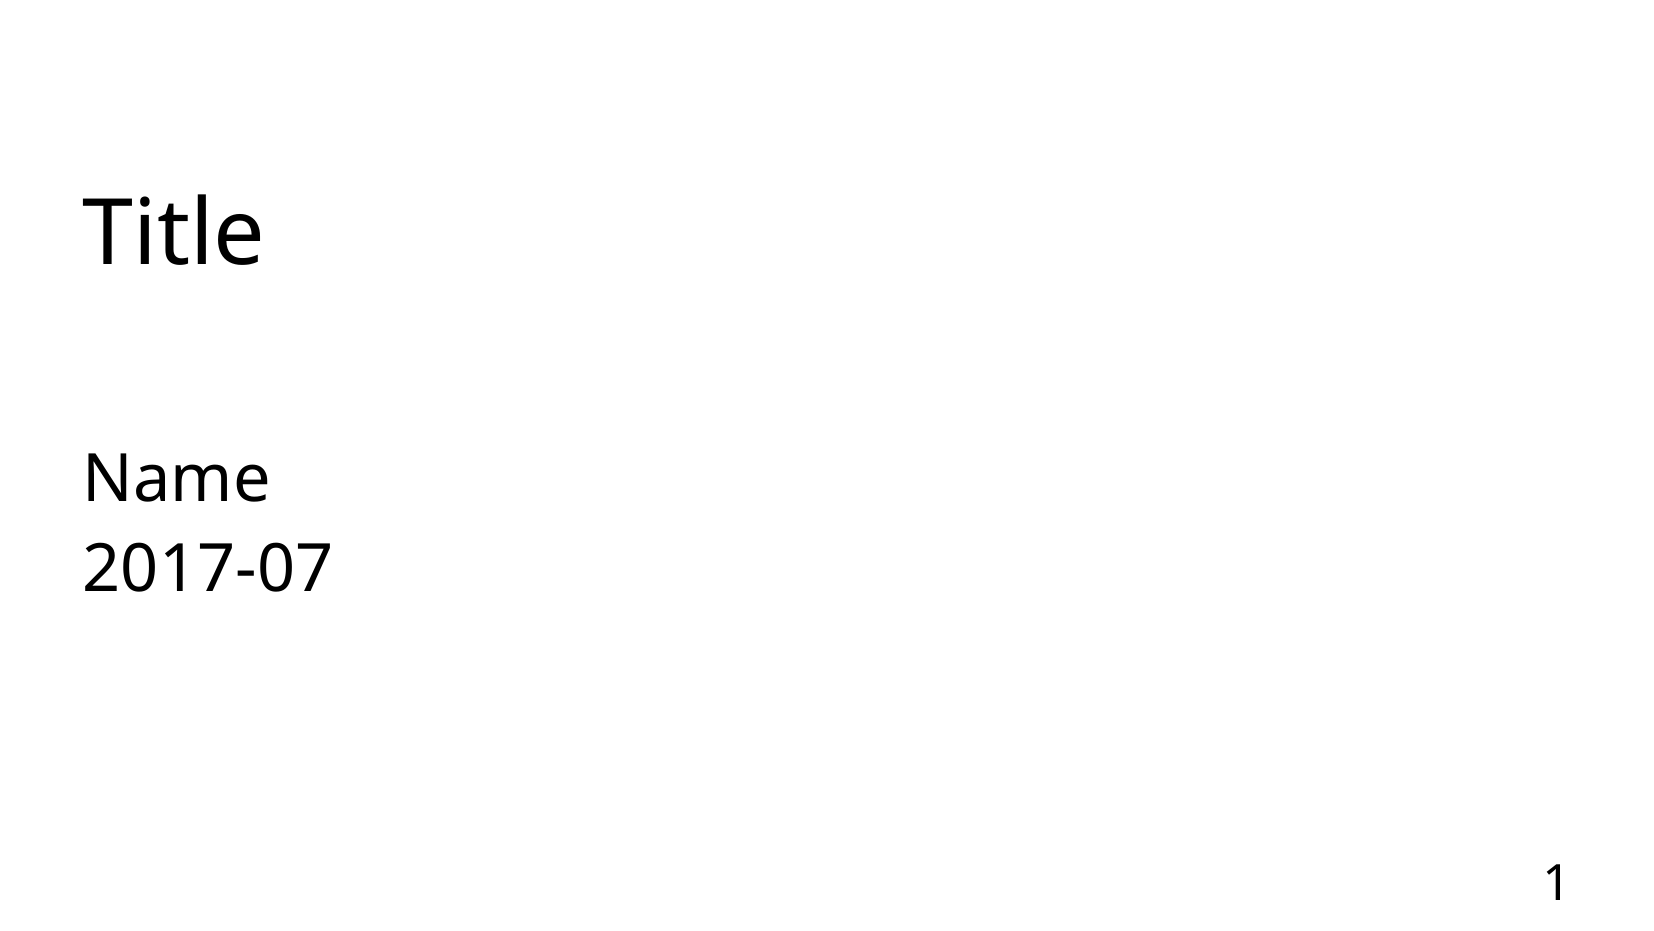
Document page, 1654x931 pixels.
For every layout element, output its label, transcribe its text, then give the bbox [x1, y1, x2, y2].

title Title [82, 166, 1571, 323]
subtitle Name 2017-07 [82, 339, 1571, 758]
